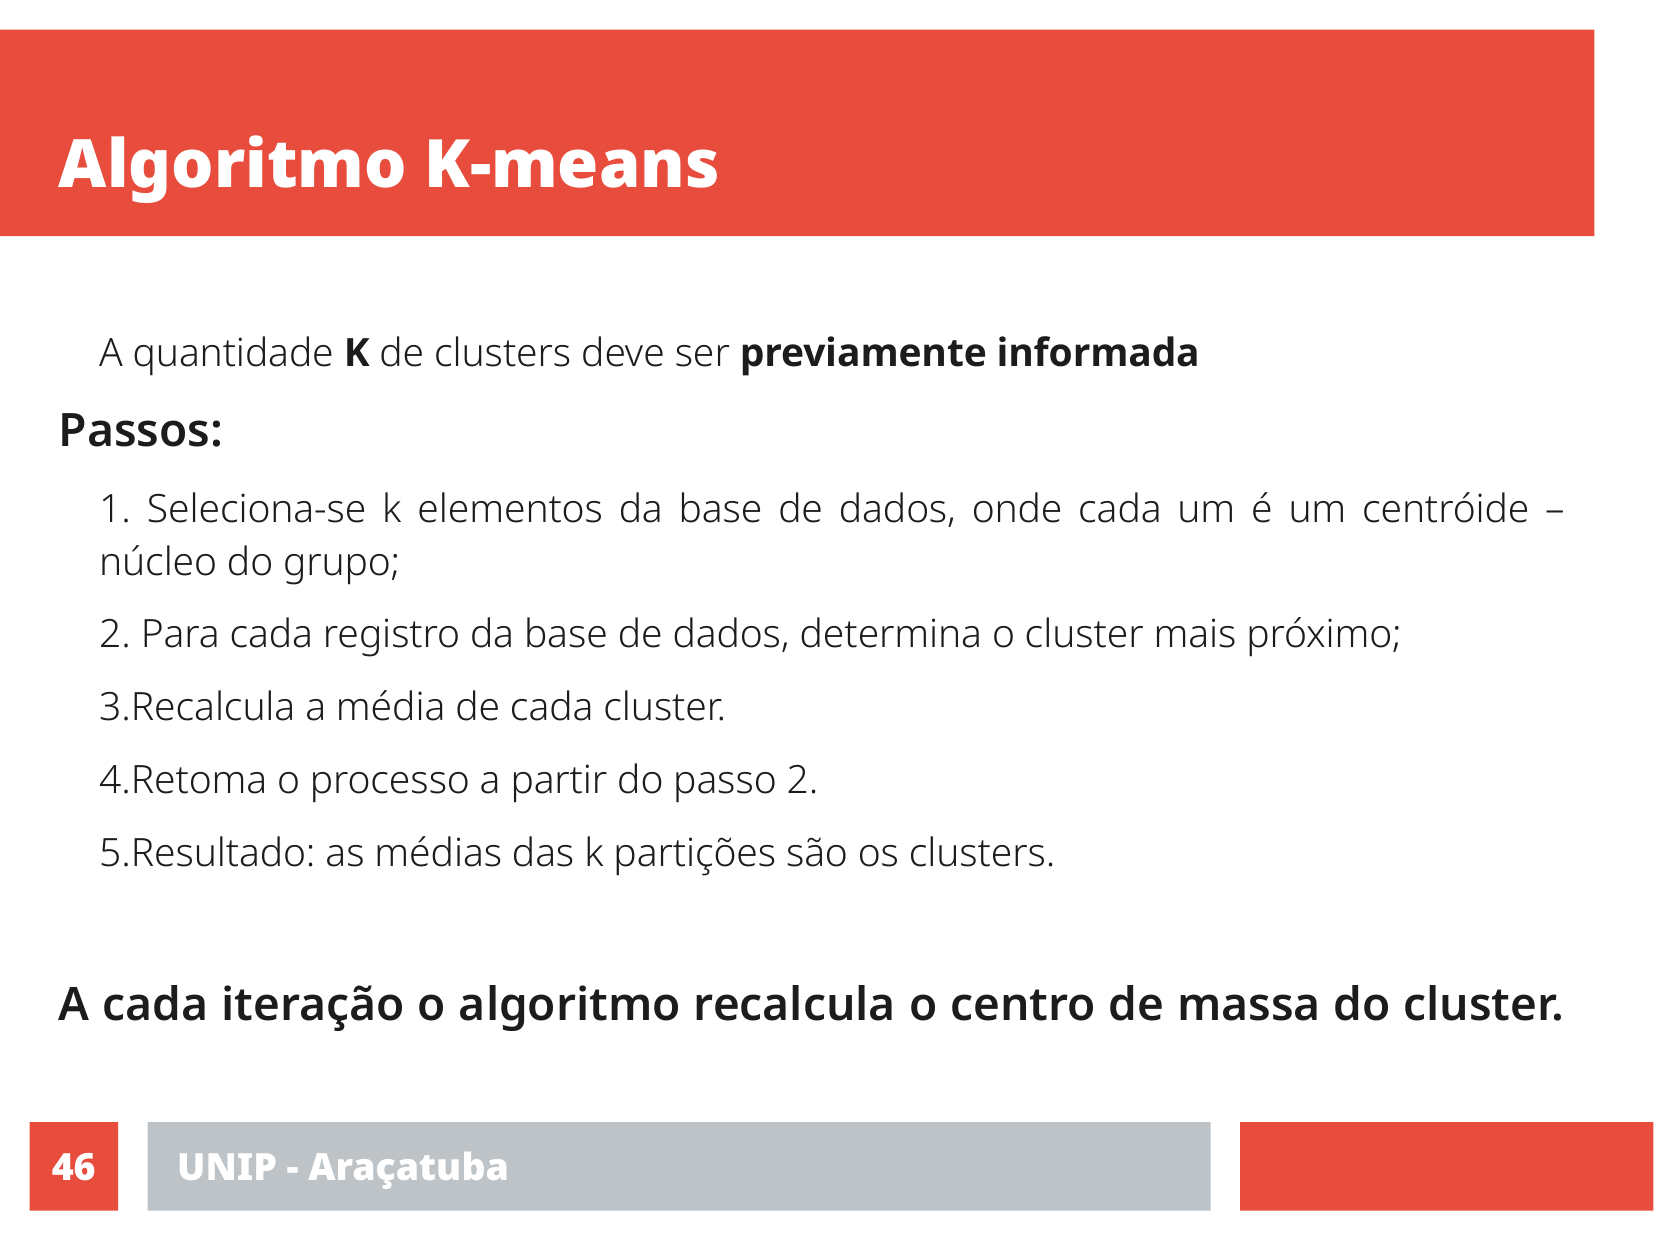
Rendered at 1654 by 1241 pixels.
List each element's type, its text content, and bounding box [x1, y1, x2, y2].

list A quantidade K de clusters deve ser previamente informada Passos: 1. Seleciona-se k elementos da base de dados, onde cada um é um centróide – núcleo do grupo; 2. Para cada registro da base de dados, determina o cluster mais próximo; 3.Recalcula a média de cada cluster. 4.Retoma o processo a partir do passo 2. 5.Resultado: as médias das k partições são os clusters. A cada iteração o algoritmo recalcula o centro de massa do cluster. [59, 324, 1565, 1093]
title Algoritmo K-means [59, 59, 1595, 207]
